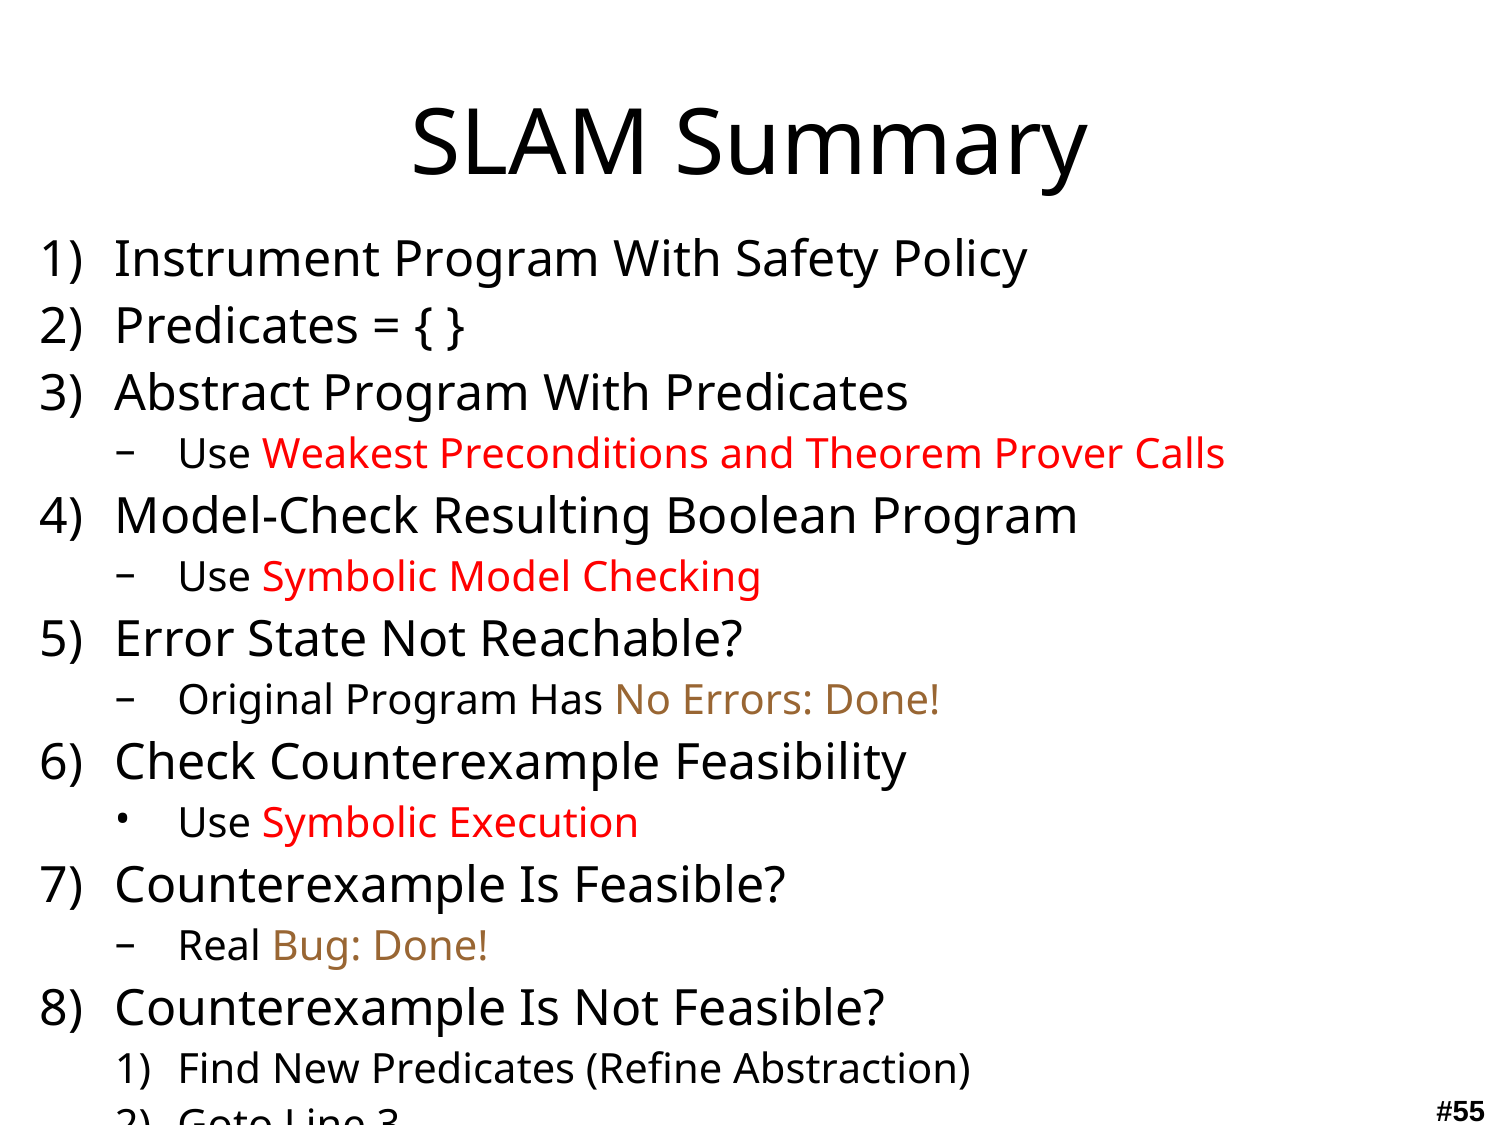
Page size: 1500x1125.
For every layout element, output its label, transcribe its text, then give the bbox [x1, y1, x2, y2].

list Instrument Program With Safety Policy Predicates = { } Abstract Program With Predicates Use Weakest Preconditions and Theorem Prover Calls Model-Check Resulting Boolean Program Use Symbolic Model Checking Error State Not Reachable? Original Program Has No Errors: Done! Check Counterexample Feasibility Use Symbolic Execution Counterexample Is Feasible? Real Bug: Done! Counterexample Is Not Feasible? Find New Predicates (Refine Abstraction) Goto Line 3 [24, 224, 1476, 1063]
title SLAM Summary [24, 45, 1476, 224]
